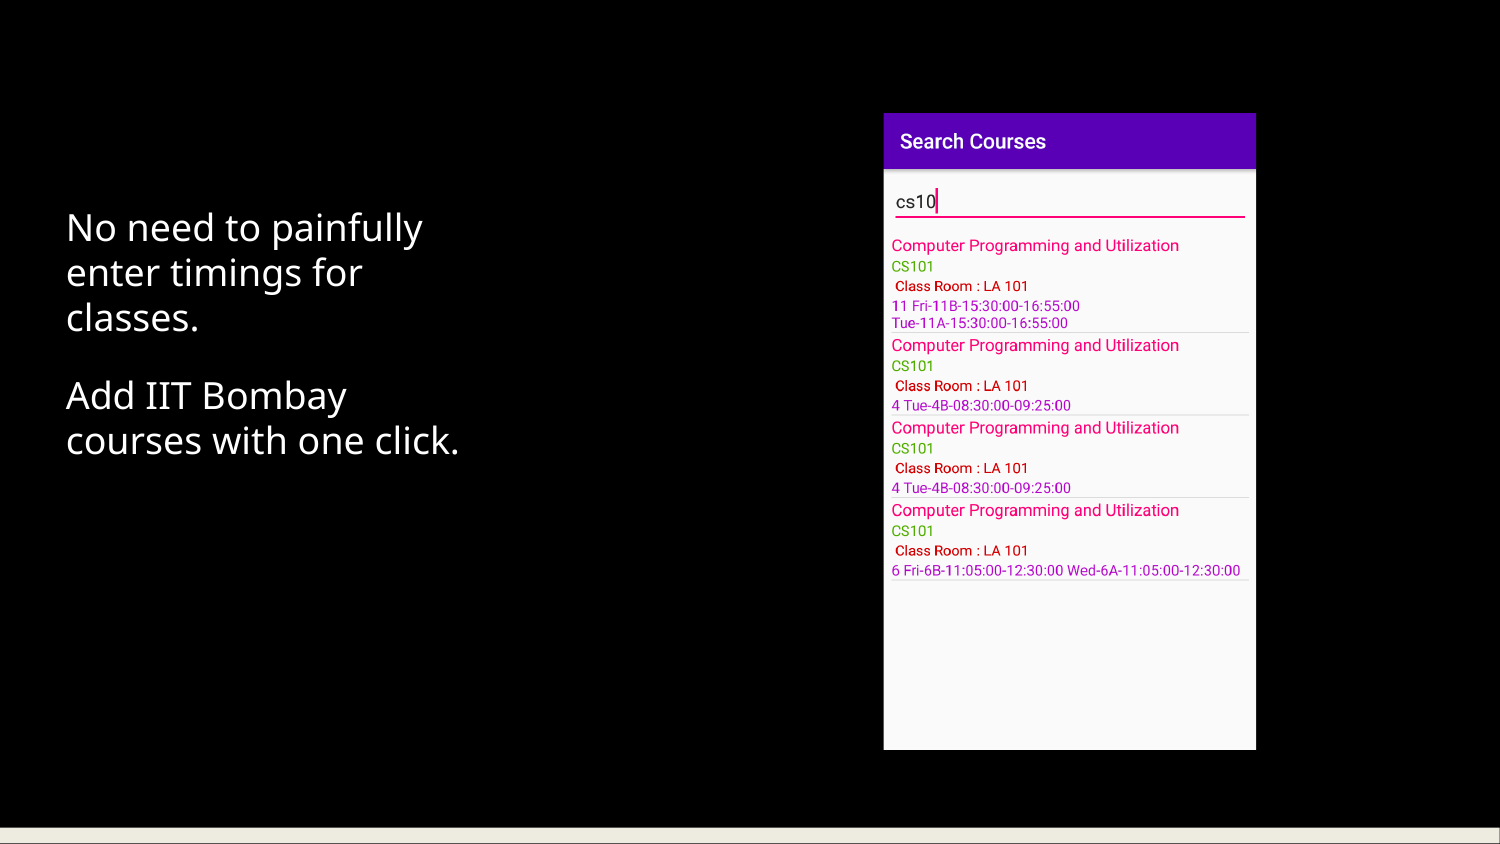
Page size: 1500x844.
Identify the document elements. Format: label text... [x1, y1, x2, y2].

text_box No need to painfully enter timings for classes. Add IIT Bombay courses with one click. [51, 188, 491, 750]
picture [883, 113, 1257, 750]
